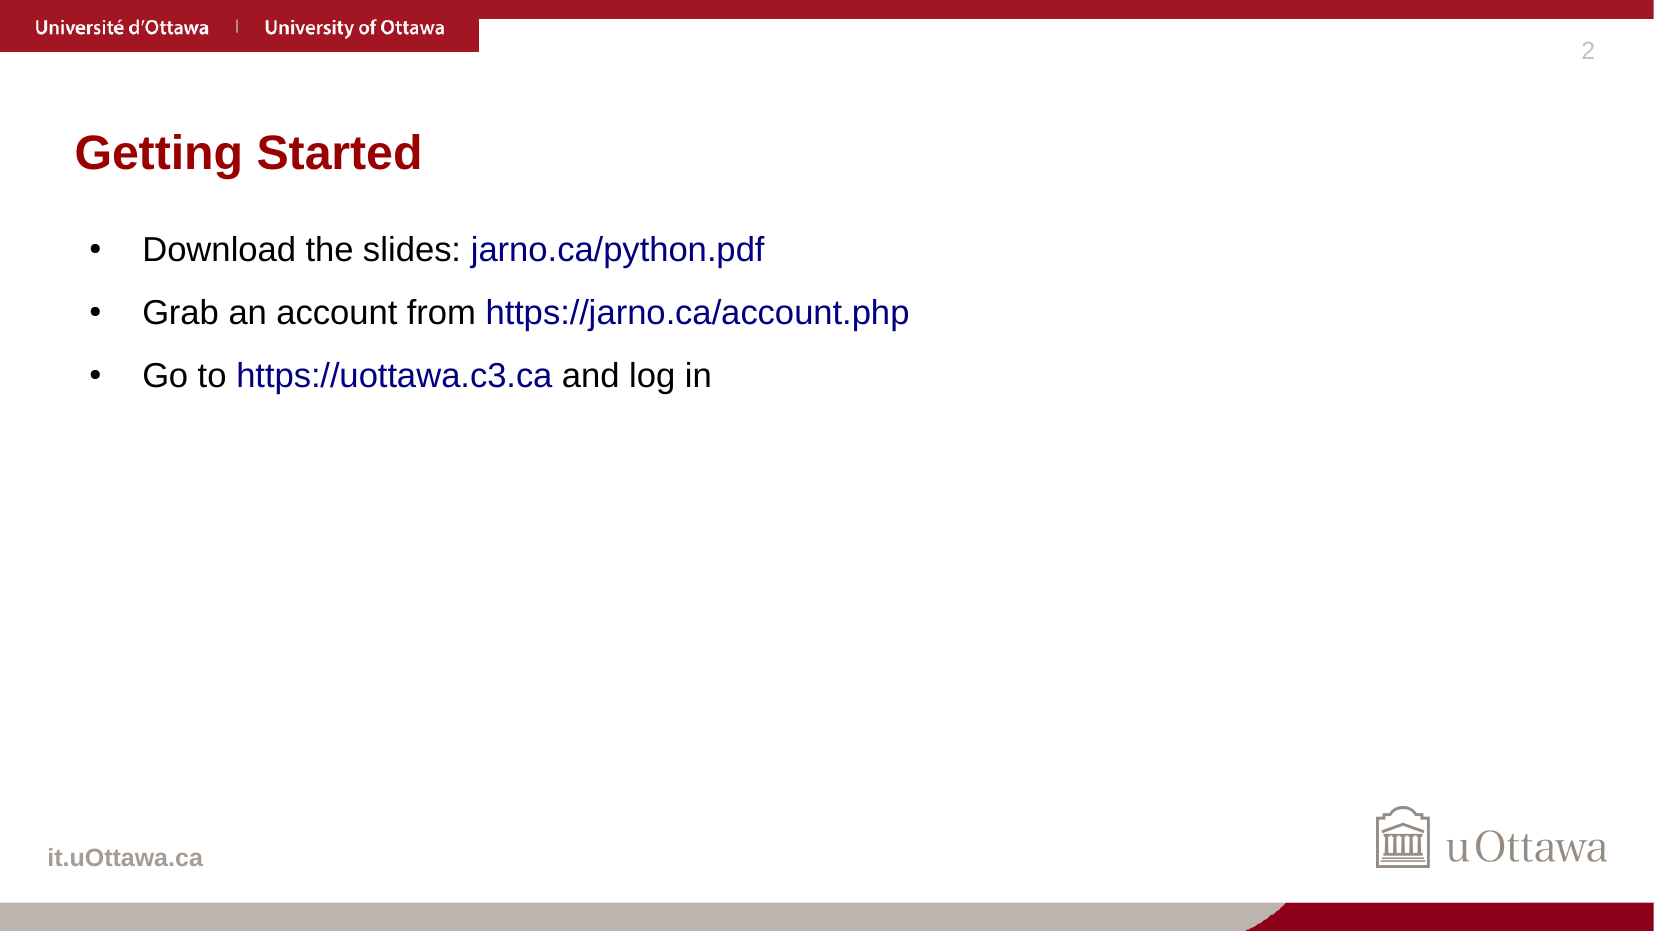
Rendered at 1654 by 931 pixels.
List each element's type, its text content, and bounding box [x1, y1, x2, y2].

picture [0, 903, 1654, 931]
title Getting Started [74, 93, 1481, 212]
picture [1376, 806, 1607, 868]
list Download the slides: jarno.ca/python.pdf Grab an account from https://jarno.ca/account.php Go to https://uottawa.c3.ca and log in [71, 230, 1477, 740]
picture [0, 0, 1654, 52]
